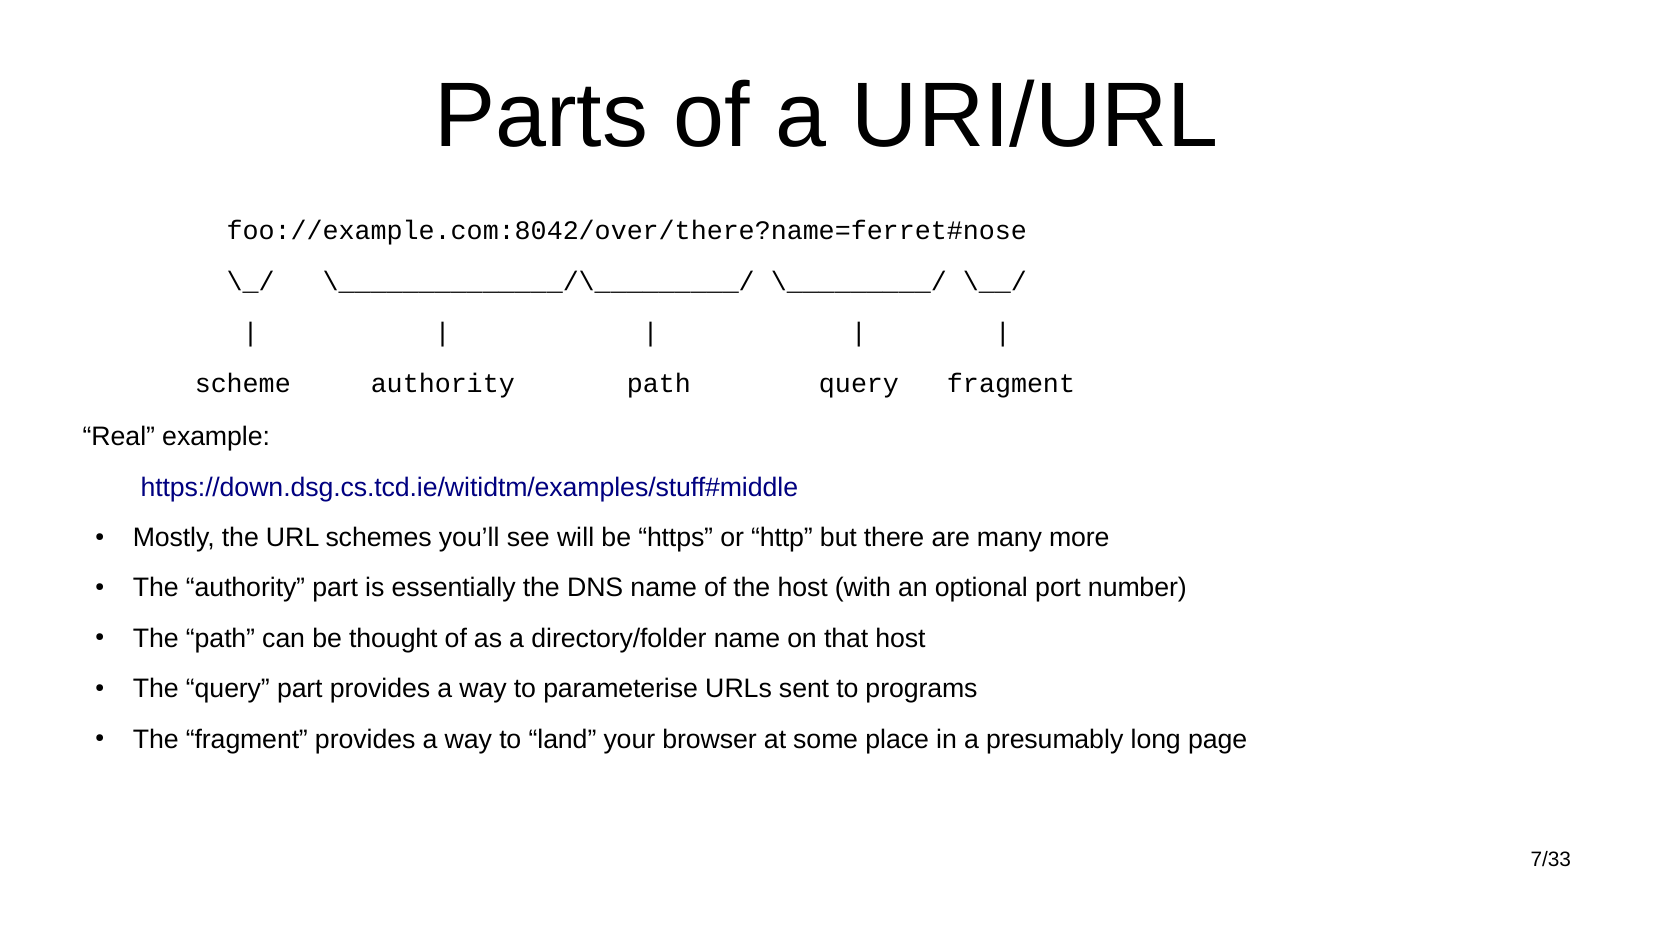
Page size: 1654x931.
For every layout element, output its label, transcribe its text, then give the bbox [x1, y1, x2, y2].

title Parts of a URI/URL [82, 37, 1571, 193]
list foo://example.com:8042/over/there?name=ferret#nose \_/ \______________/\_________/ \_________/ \__/ | | | | | scheme authority path query fragment “Real” example: https://down.dsg.cs.tcd.ie/witidtm/examples/stuff#middle Mostly, the URL schemes you’ll see will be “https” or “http” but there are many more The “authority” part is essentially the DNS name of the host (with an optional port number) The “path” can be thought of as a directory/folder name on that host The “query” part provides a way to parameterise URLs sent to programs The “fragment” provides a way to “land” your browser at some place in a presumably long page [82, 217, 1571, 758]
